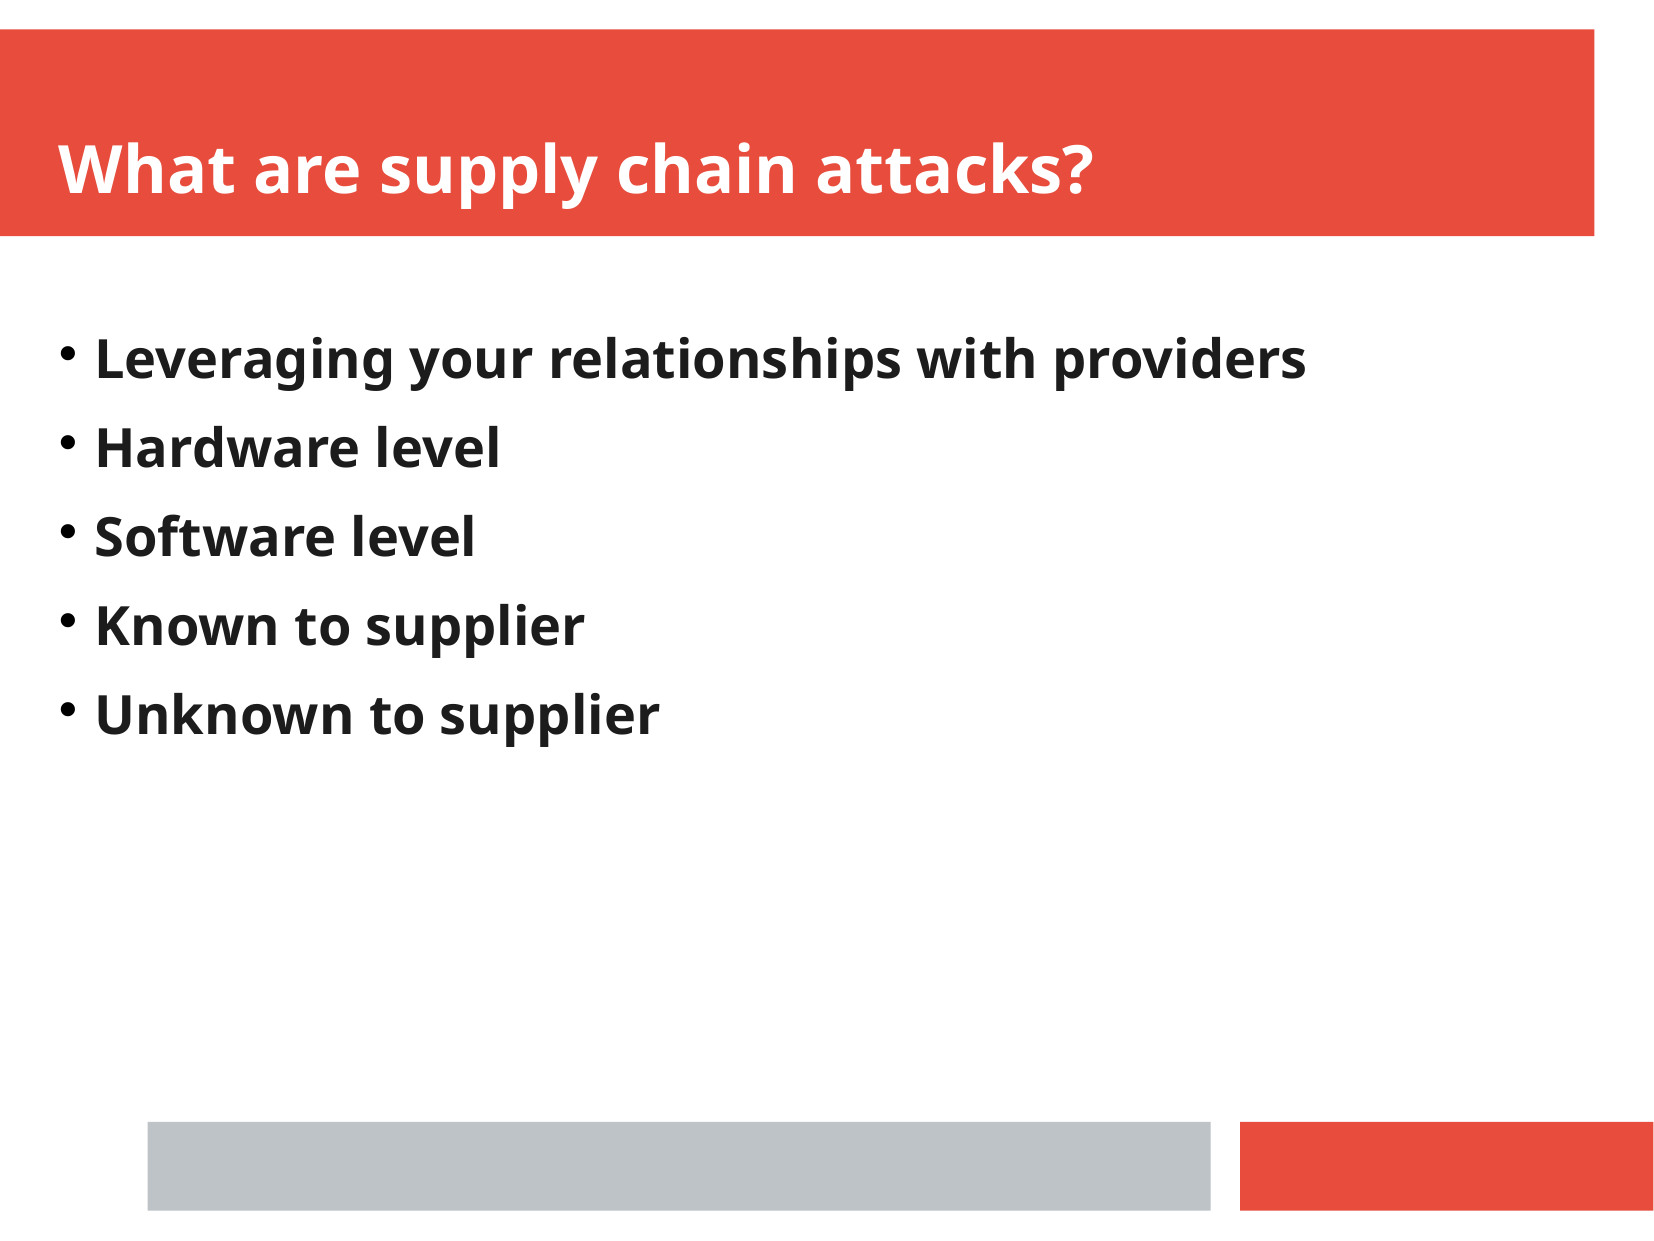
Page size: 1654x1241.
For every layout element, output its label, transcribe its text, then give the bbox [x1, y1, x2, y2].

text_box What are supply chain attacks? [58, 58, 1595, 207]
text_box Leveraging your relationships with providers Hardware level Software level Known to supplier Unknown to supplier [58, 324, 1565, 1093]
